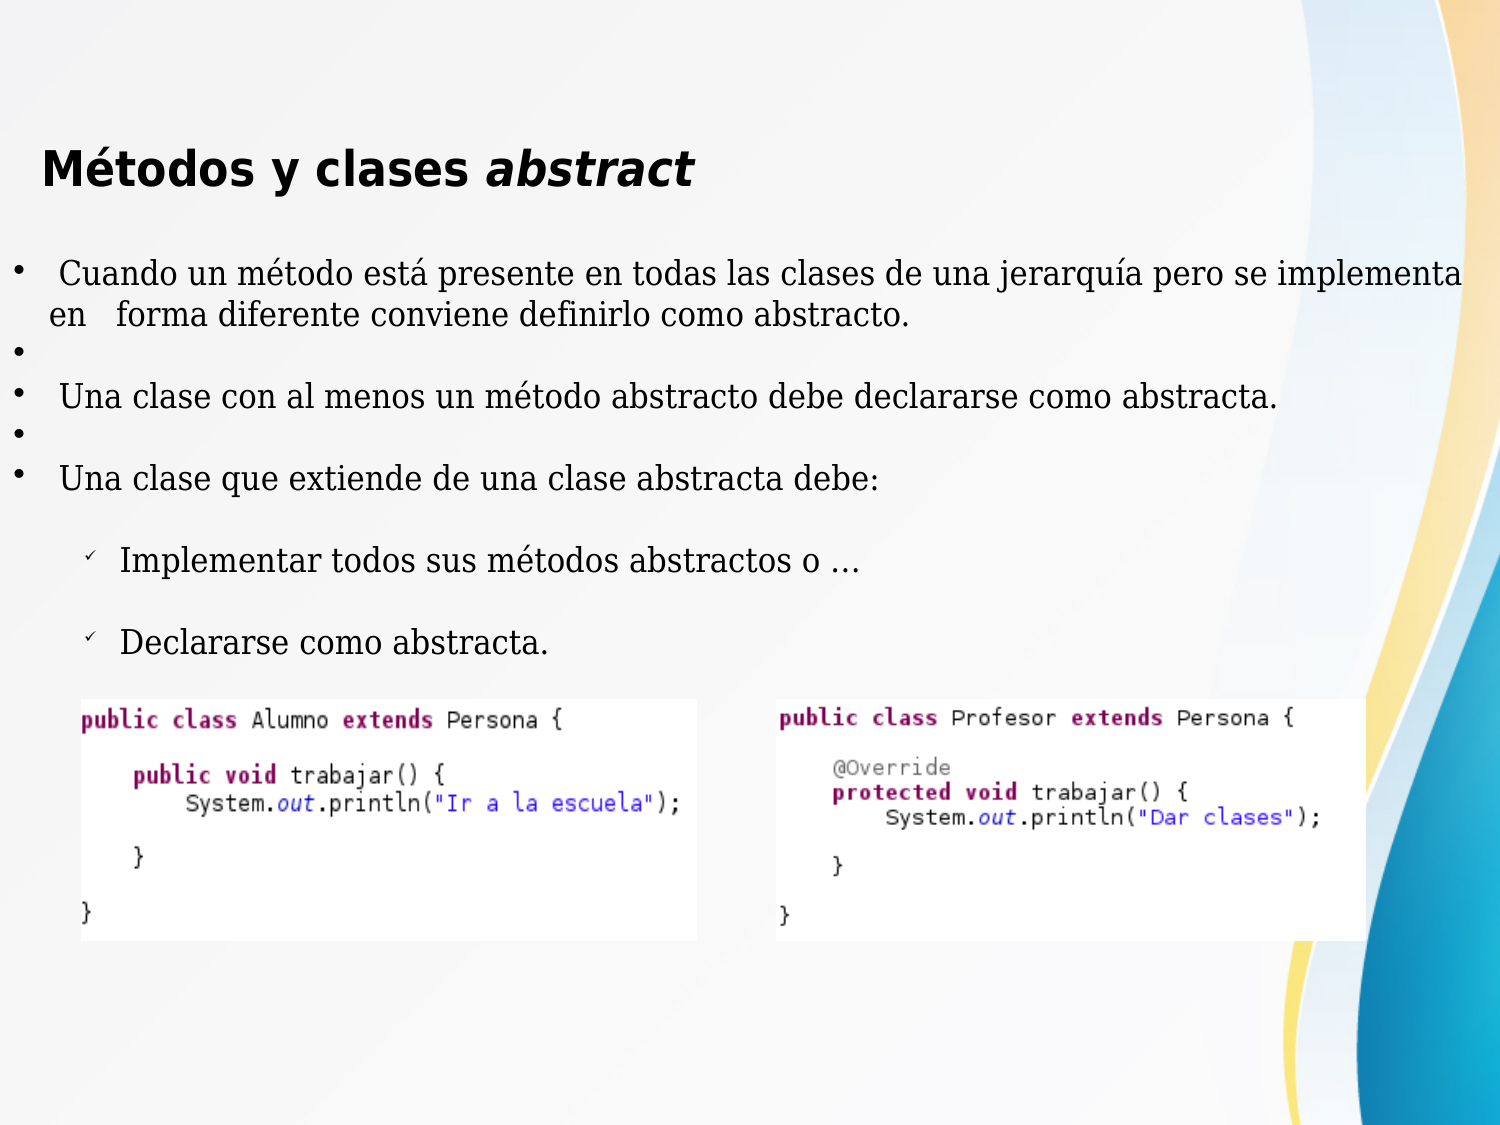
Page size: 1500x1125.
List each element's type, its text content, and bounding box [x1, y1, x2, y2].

picture [0, 653, 1500, 1125]
picture [0, 0, 1500, 244]
text_box Cuando un método está presente en todas las clases de una jerarquía pero se implementa en forma diferente conviene definirlo como abstracto. Una clase con al menos un método abstracto debe declararse como abstracta. Una clase que extiende de una clase abstracta debe: Implementar todos sus métodos abstractos o … Declararse como abstracta. [0, 244, 1500, 653]
text_box Métodos y clases abstract [27, 130, 1475, 202]
